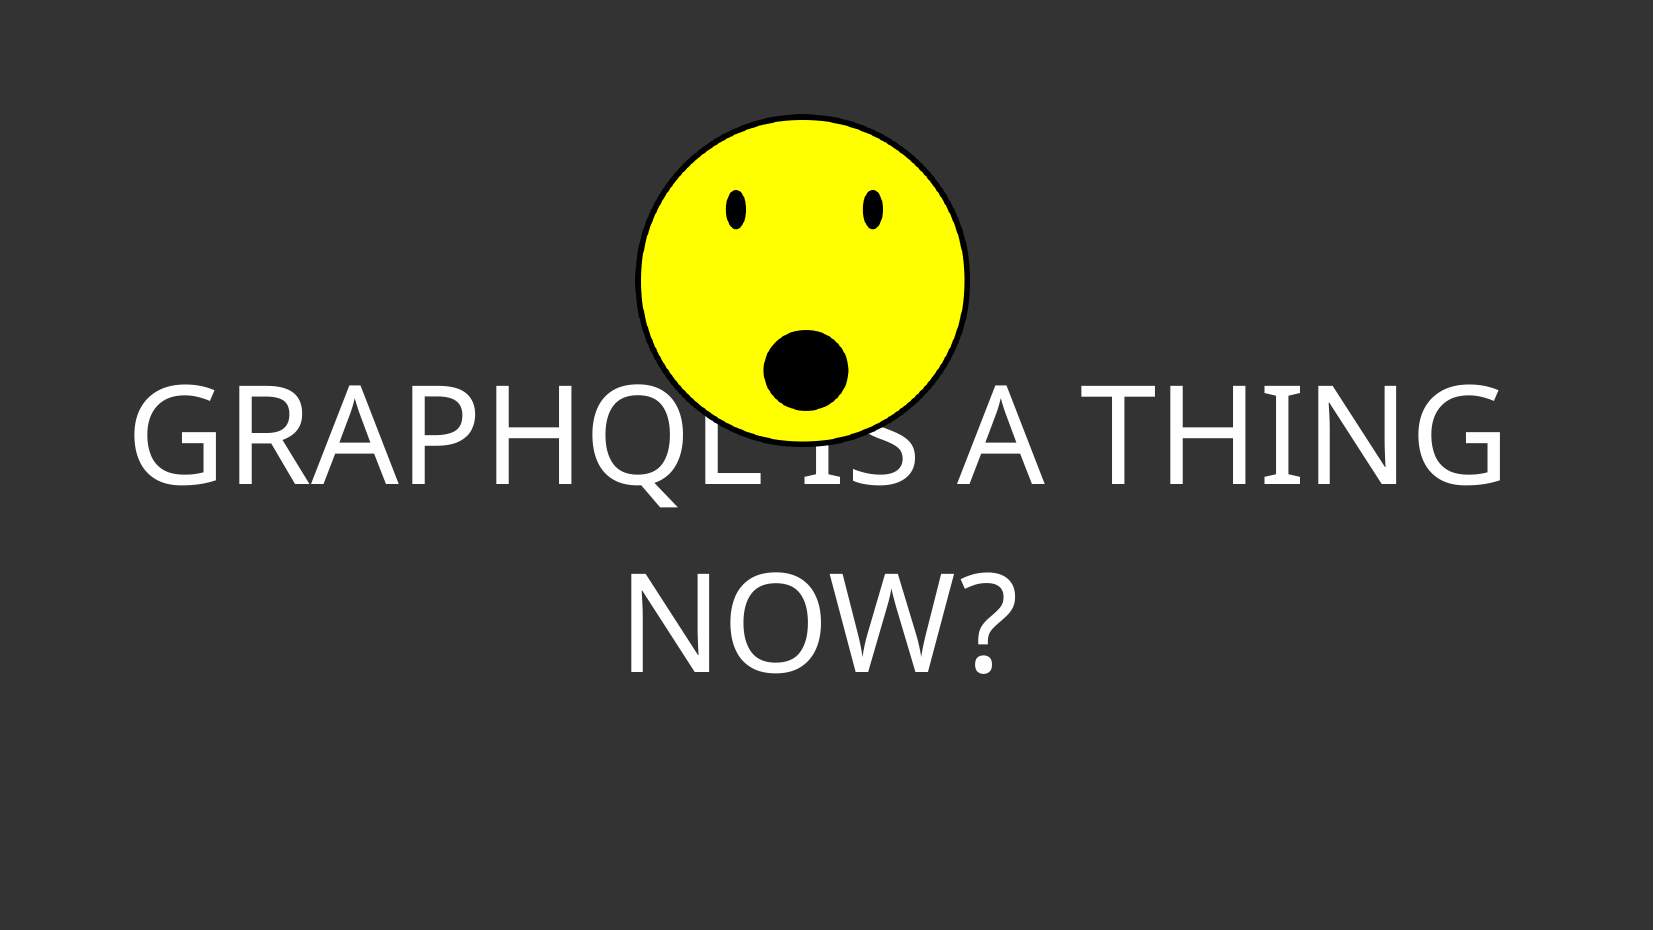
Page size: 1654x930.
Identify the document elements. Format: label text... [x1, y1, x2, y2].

subtitle GRAPHQL IS A THING NOW? [75, 165, 1563, 886]
picture [635, 114, 970, 447]
